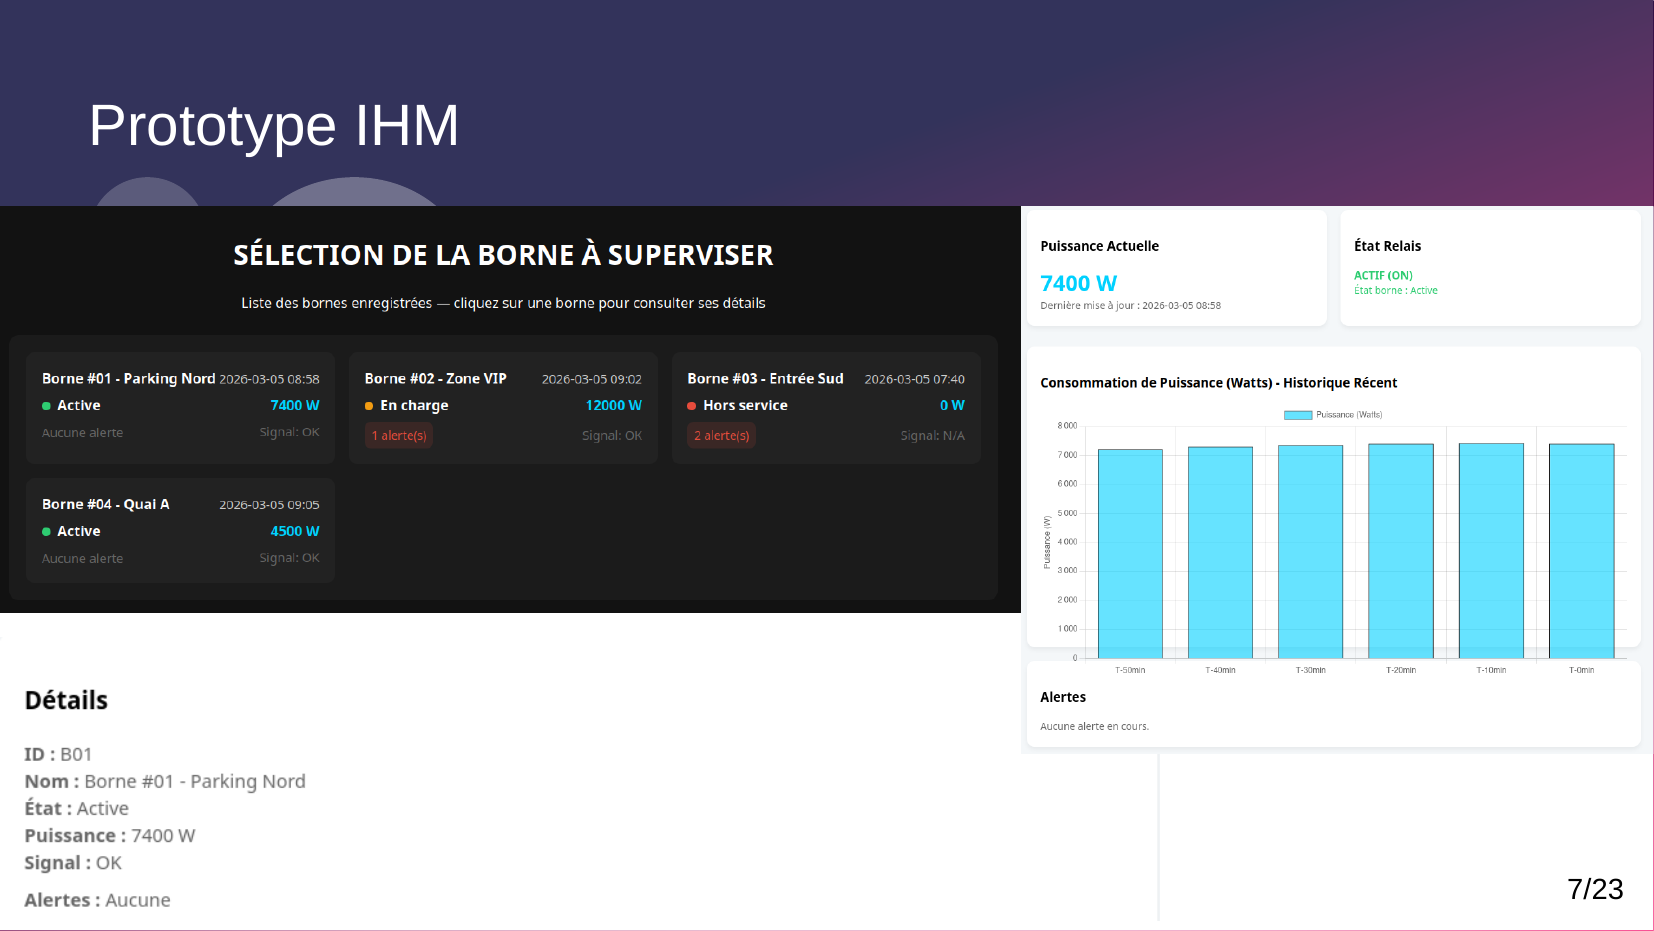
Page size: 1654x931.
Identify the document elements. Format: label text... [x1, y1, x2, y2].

title Prototype IHM [88, 44, 1565, 206]
picture [0, 206, 1654, 921]
